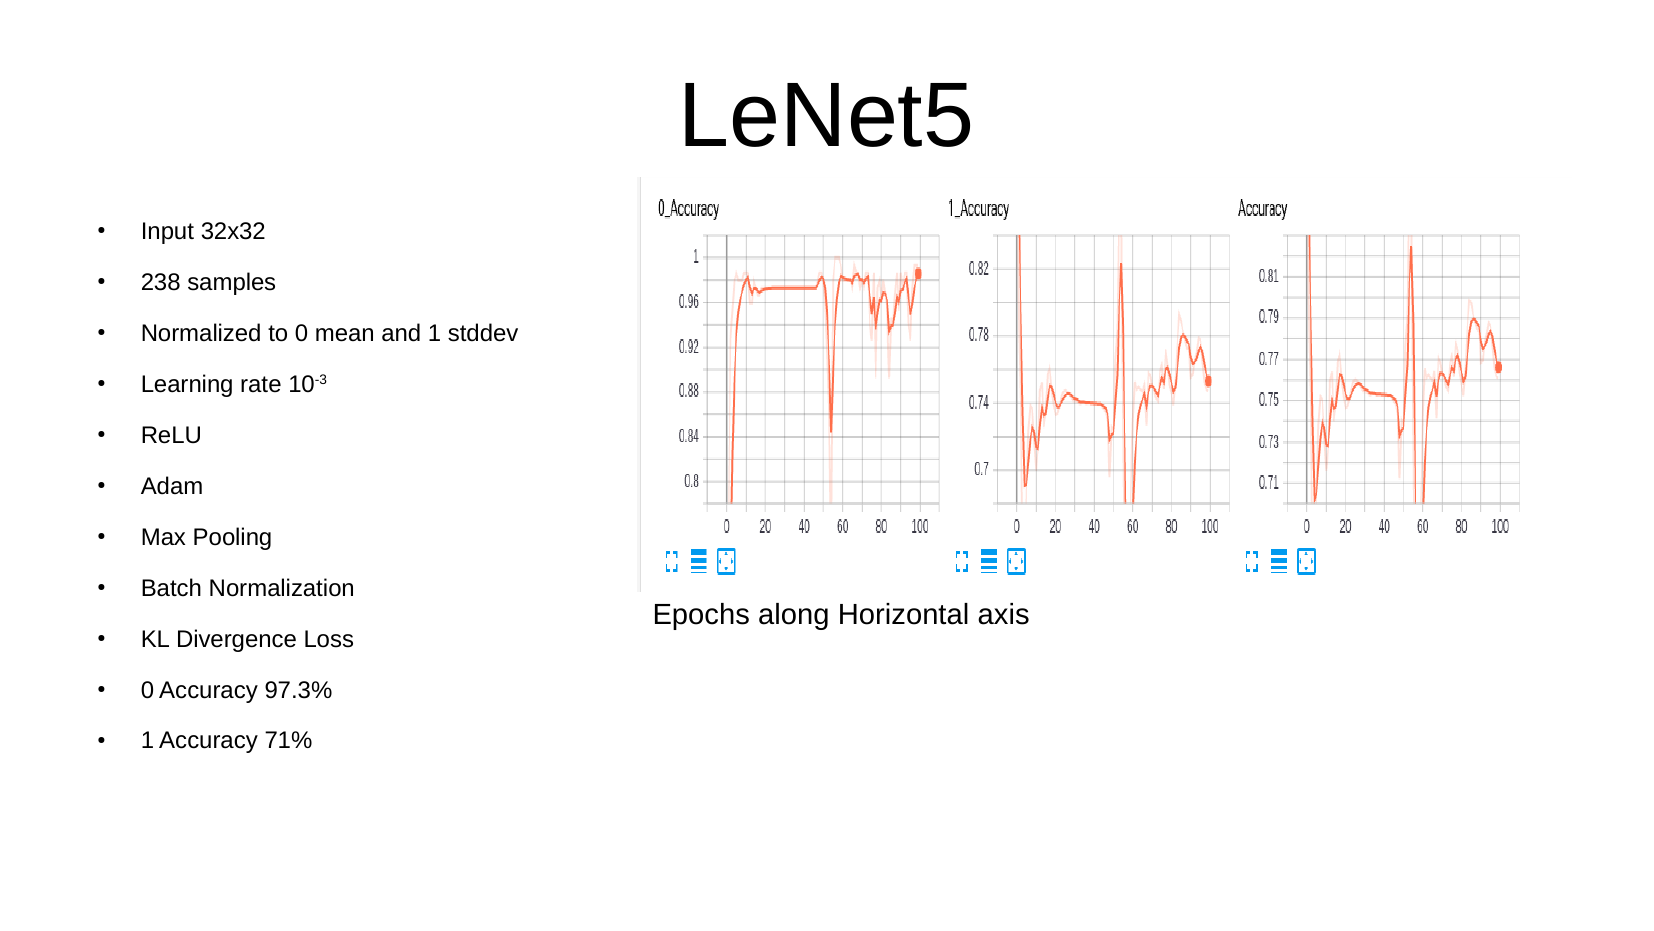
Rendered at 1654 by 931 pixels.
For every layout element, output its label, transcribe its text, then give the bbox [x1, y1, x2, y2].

picture [637, 177, 1572, 592]
title LeNet5 [82, 37, 1571, 193]
text_box Epochs along Horizontal axis [637, 592, 1288, 681]
list Input 32x32 238 samples Normalized to 0 mean and 1 stddev Learning rate 10-3 ReLU Adam Max Pooling Batch Normalization KL Divergence Loss 0 Accuracy 97.3% 1 Accuracy 71% [82, 217, 1571, 758]
